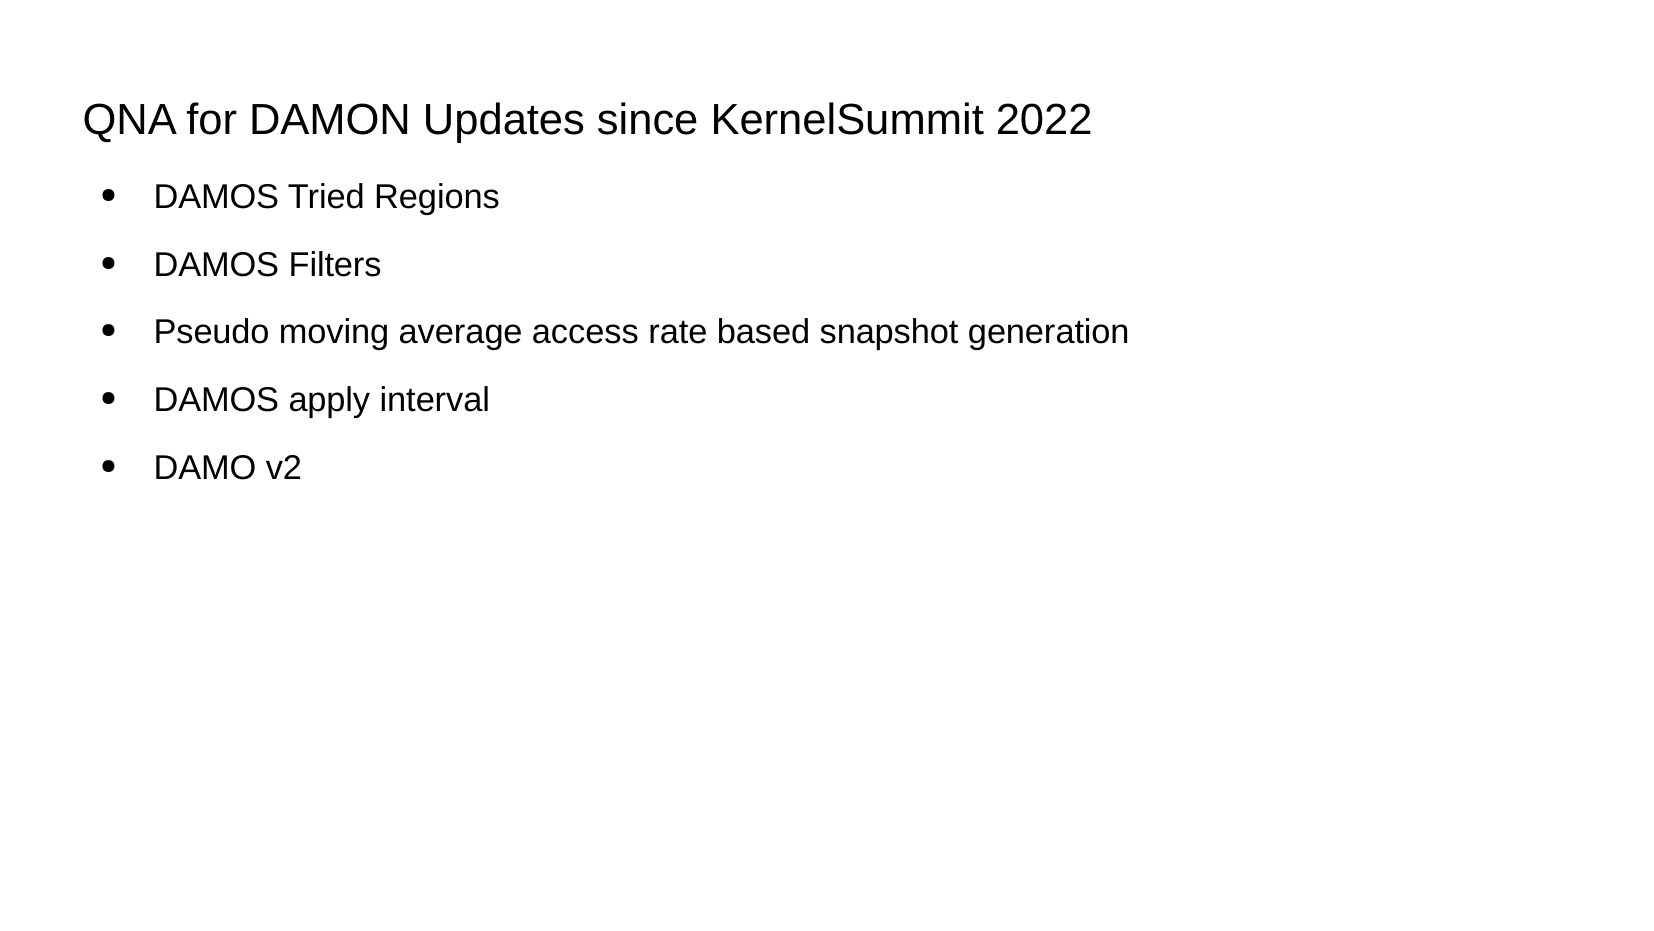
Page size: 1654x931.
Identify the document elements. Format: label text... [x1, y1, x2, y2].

list DAMOS Tried Regions DAMOS Filters Pseudo moving average access rate based snapshot generation DAMOS apply interval DAMO v2 [82, 177, 1571, 833]
title QNA for DAMON Updates since KernelSummit 2022 [82, 81, 1571, 157]
